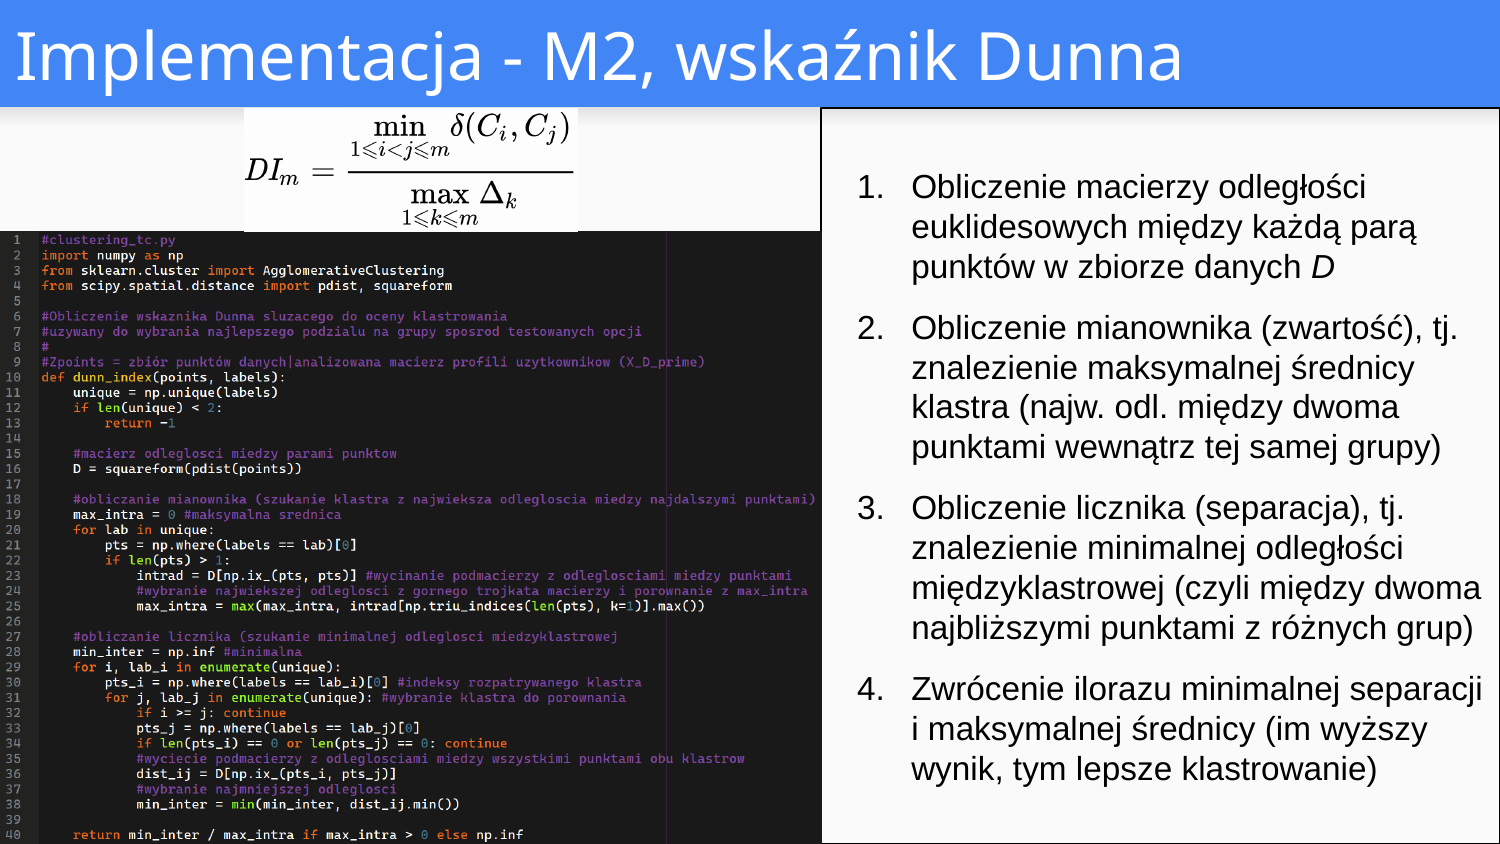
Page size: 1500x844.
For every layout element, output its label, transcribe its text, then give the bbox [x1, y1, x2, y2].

picture [0, 108, 822, 844]
title Implementacja - M2, wskaźnik Dunna [0, 0, 1448, 109]
text_box Obliczenie macierzy odległości euklidesowych między każdą parą punktów w zbiorze danych D Obliczenie mianownika (zwartość), tj. znalezienie maksymalnej średnicy klastra (najw. odl. między dwoma punktami wewnątrz tej samej grupy) Obliczenie licznika (separacja), tj. znalezienie minimalnej odległości międzyklastrowej (czyli między dwoma najbliższymi punktami z różnych grup) Zwrócenie ilorazu minimalnej separacji i maksymalnej średnicy (im wyższy wynik, tym lepsze klastrowanie) [821, 108, 1500, 844]
